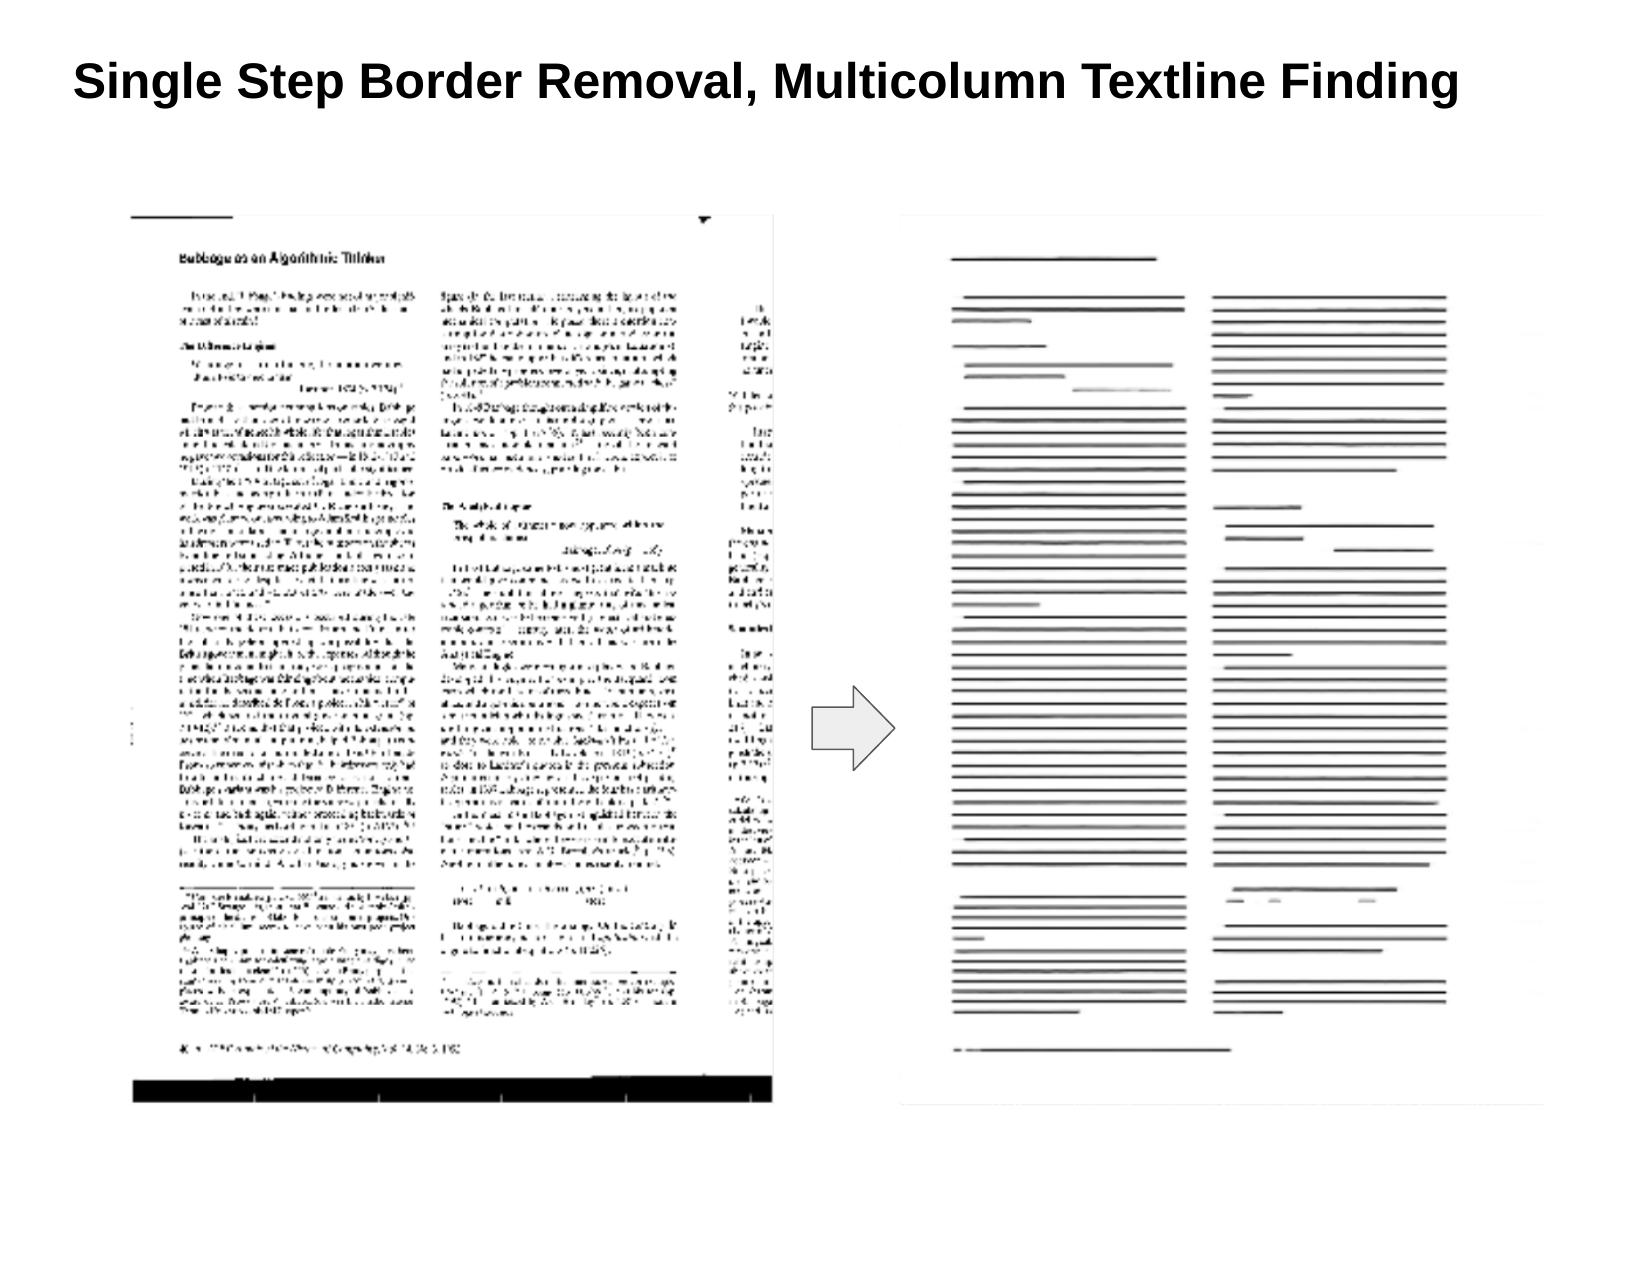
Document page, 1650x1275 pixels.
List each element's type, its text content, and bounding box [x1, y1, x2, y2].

title Single Step Border Removal, Multicolumn Textline Finding [56, 32, 1594, 155]
text_box [812, 685, 895, 771]
picture [120, 210, 1553, 1110]
